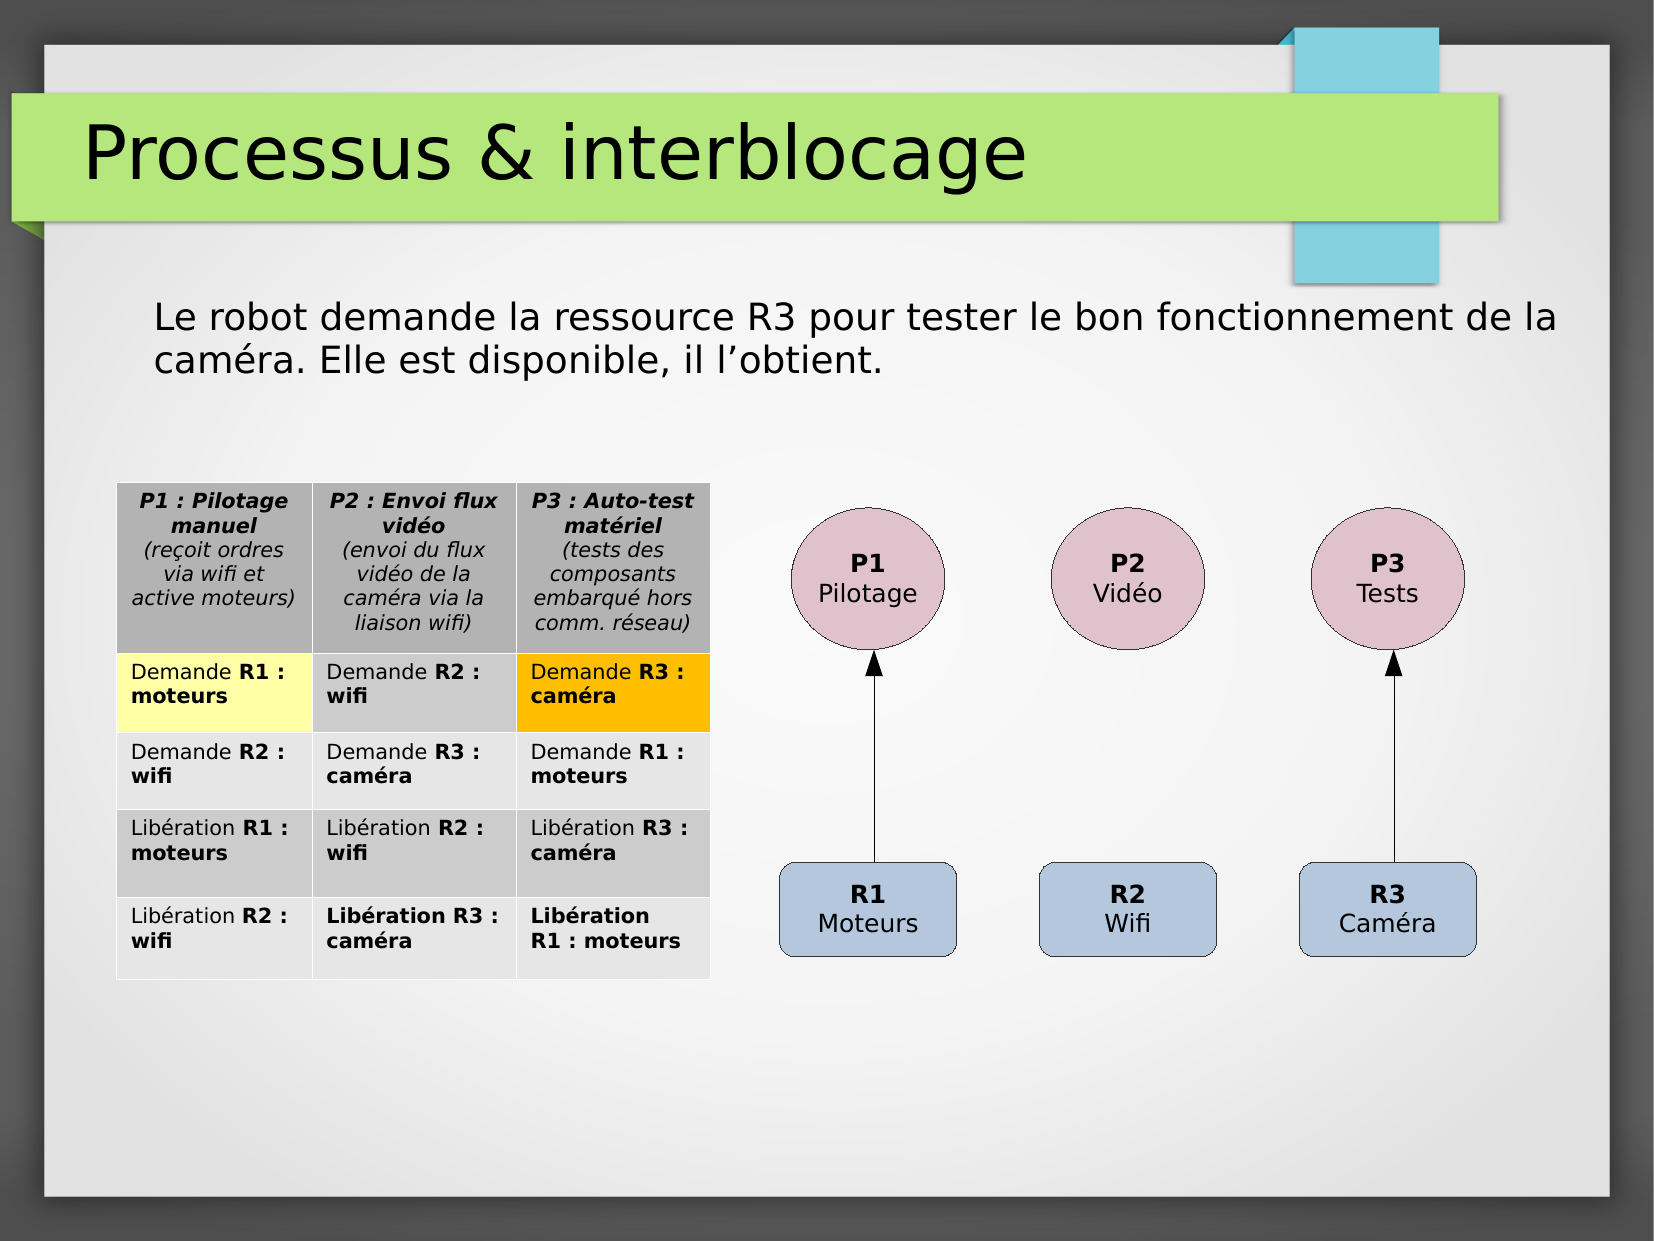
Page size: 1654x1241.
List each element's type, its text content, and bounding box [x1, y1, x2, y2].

text_box R1 Moteurs [779, 862, 957, 957]
table_cell Libération R3 : caméra [517, 810, 710, 897]
table_cell Libération R3 : caméra [313, 898, 516, 979]
text_box R3 Caméra [1299, 862, 1477, 957]
text_box P3 Tests [1311, 507, 1465, 650]
text_box R2 Wifi [1039, 862, 1217, 957]
table_cell Demande R1 : moteurs [517, 733, 710, 809]
text_box P2 Vidéo [1051, 507, 1205, 650]
picture [0, 0, 1654, 1241]
title Processus & interblocage [82, 94, 1264, 213]
list Le robot demande la ressource R3 pour tester le bon fonctionnement de la caméra. Elle est disponible, il l’obtient. [82, 295, 1571, 449]
table_cell Libération R1 : moteurs [117, 810, 312, 897]
text_box P1 Pilotage [791, 507, 945, 650]
table_header P2 : Envoi flux vidéo (envoi du flux vidéo de la caméra via la liaison wifi) [313, 483, 516, 653]
table_cell Demande R1 : moteurs [117, 654, 312, 732]
table_cell Demande R3 : caméra [313, 733, 516, 809]
table_header P3 : Auto-test matériel (tests des composants embarqué hors comm. réseau) [517, 483, 710, 653]
table_cell Libération R2 : wifi [117, 898, 312, 979]
table_cell Demande R2 : wifi [117, 733, 312, 809]
table_cell Demande R3 : caméra [517, 654, 710, 732]
table_header P1 : Pilotage manuel (reçoit ordres via wifi et active moteurs) [117, 483, 312, 653]
table_cell Libération R1 : moteurs [517, 898, 710, 979]
table_cell Libération R2 : wifi [313, 810, 516, 897]
table_cell Demande R2 : wifi [313, 654, 516, 732]
